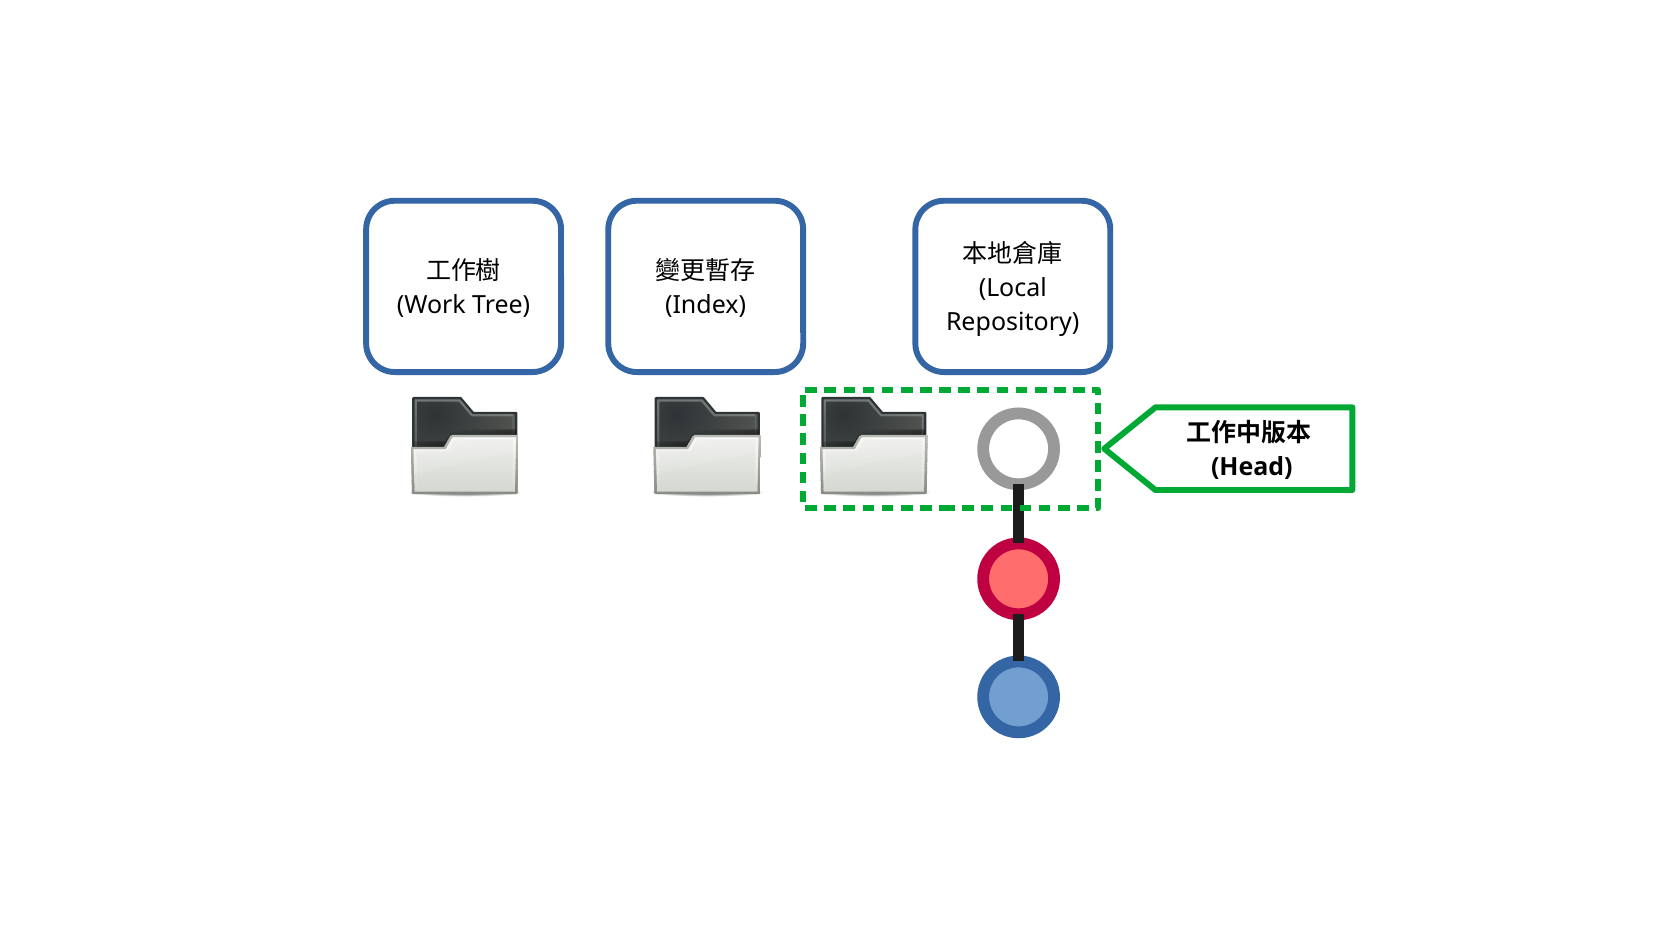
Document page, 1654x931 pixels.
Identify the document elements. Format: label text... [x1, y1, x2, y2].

text_box [983, 543, 1055, 614]
text_box 工作中版本 (Head) [1169, 407, 1335, 491]
text_box 變更暫存 (Index) [608, 200, 804, 373]
text_box 本地倉庫 (Local Repository) [915, 200, 1111, 373]
text_box 工作樹 (Work Tree) [366, 200, 562, 373]
picture [816, 387, 932, 503]
text_box [983, 661, 1055, 733]
picture [407, 387, 523, 503]
text_box [983, 413, 1055, 484]
picture [649, 387, 765, 503]
